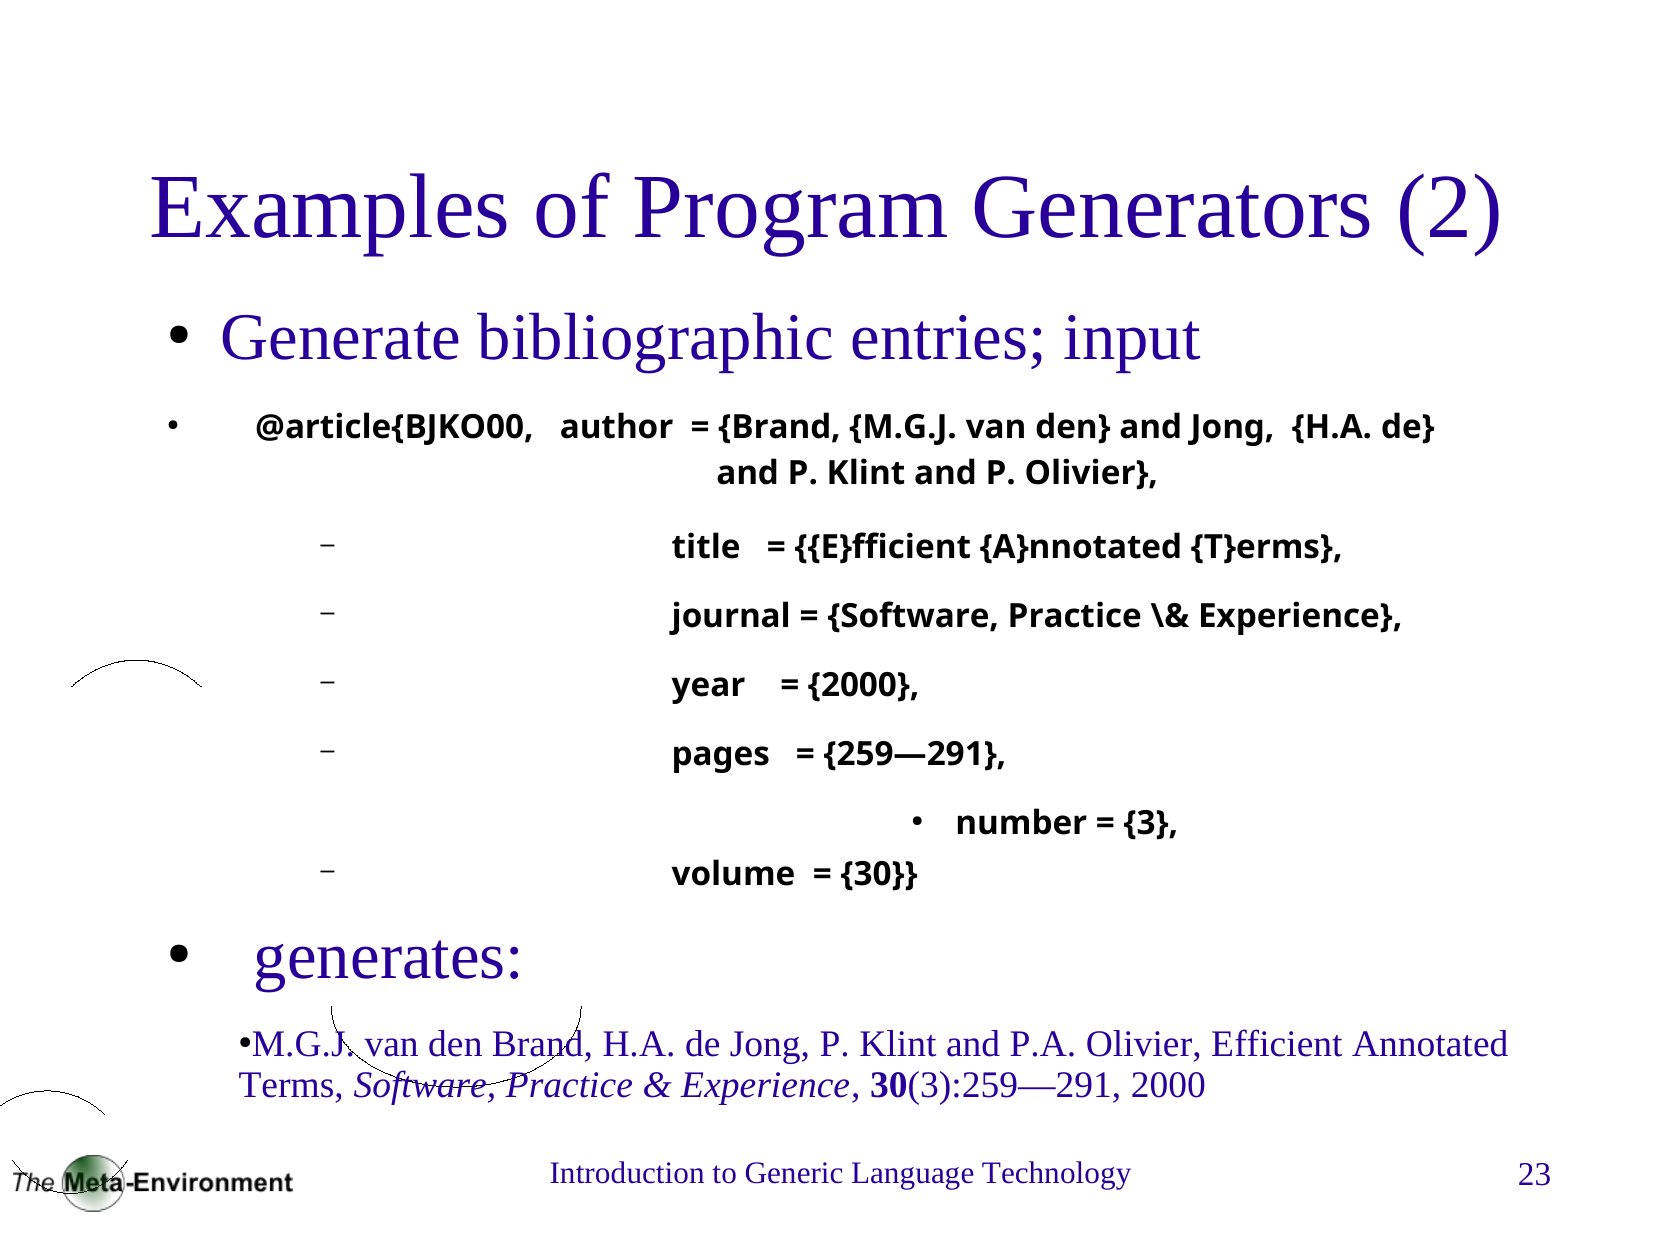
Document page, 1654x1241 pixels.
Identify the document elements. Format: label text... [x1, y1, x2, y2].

list Generate bibliographic entries; input @article{BJKO00, author = {Brand, {M.G.J. van den} and Jong, {H.A. de} and P. Klint and P. Olivier}, title = {{E}fficient {A}nnotated {T}erms}, journal = {Software, Practice \& Experience}, year = {2000}, pages = {259—291}, number = {3}, volume = {30}} generates: M.G.J. van den Brand, H.A. de Jong, P. Klint and P.A. Olivier, Efficient Annotated Terms, Software, Practice & Experience, 30(3):259―291, 2000 [131, 299, 1544, 1129]
title Examples of Program Generators (2) [121, 102, 1534, 311]
picture [13, 1155, 293, 1212]
